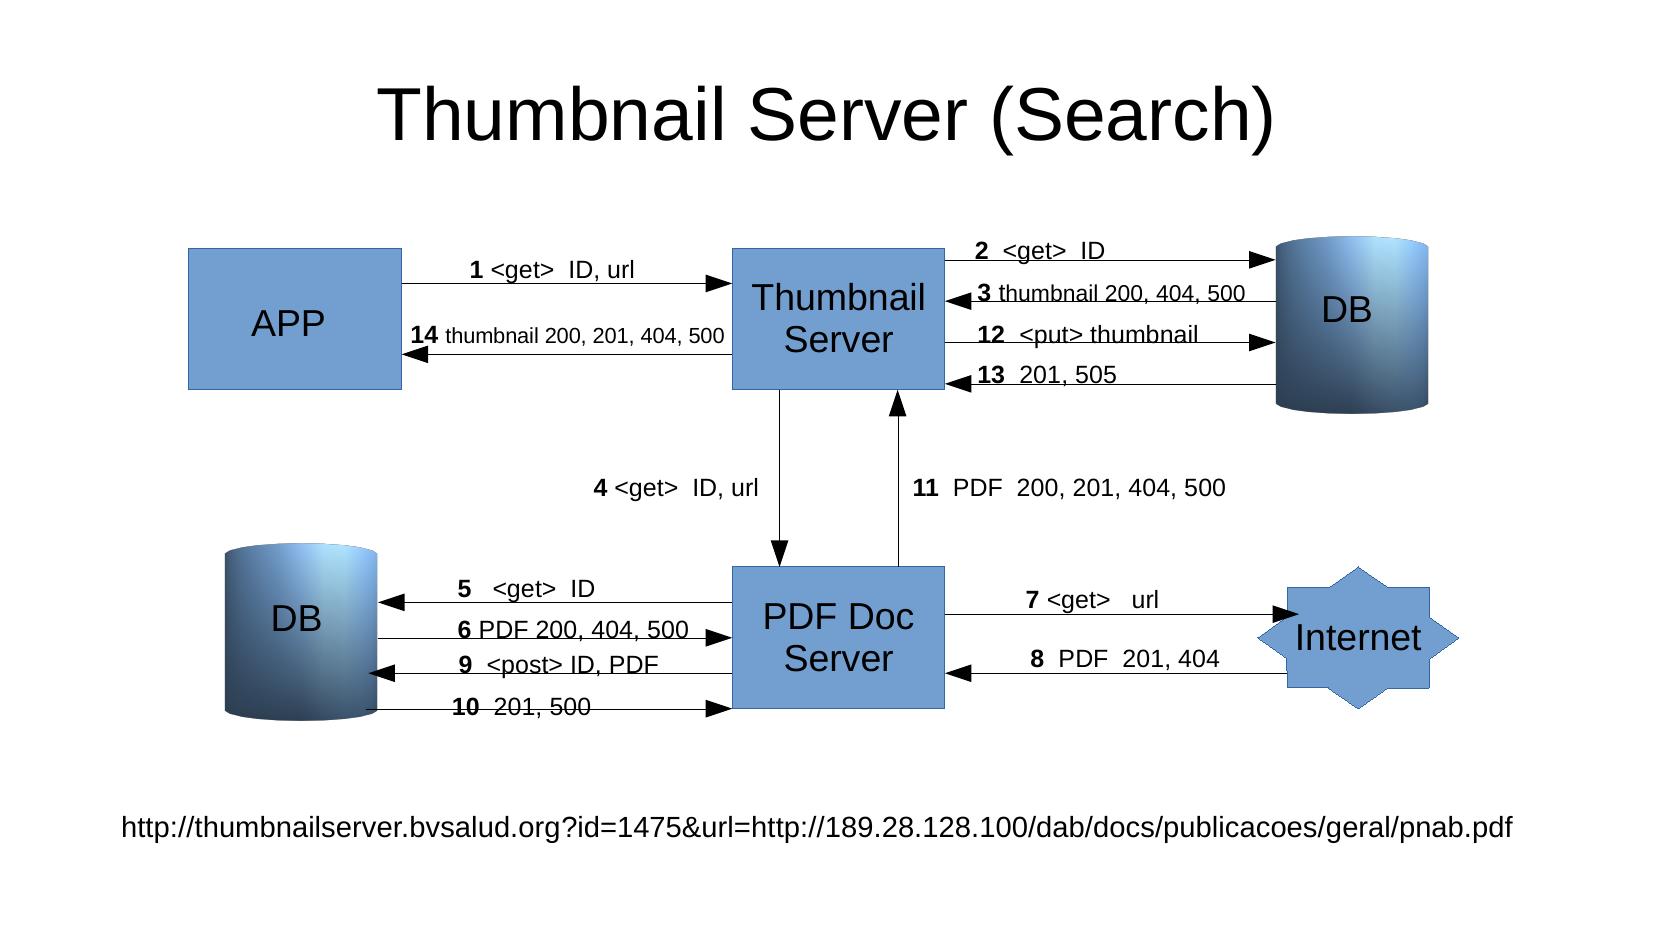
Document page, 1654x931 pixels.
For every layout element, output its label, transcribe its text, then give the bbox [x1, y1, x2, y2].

title Thumbnail Server (Search) [82, 37, 1571, 193]
text_box 5 <get> ID [442, 566, 611, 606]
text_box 8 PDF 201, 404 [1015, 637, 1241, 700]
text_box 7 <get> url [1003, 578, 1217, 618]
text_box 6 PDF 200, 404, 500 [442, 608, 705, 647]
text_box 3 thumbnail 200, 404, 500 [962, 271, 1261, 310]
text_box 12 <put> thumbnail [962, 312, 1228, 352]
text_box 14 thumbnail 200, 201, 404, 500 [395, 312, 740, 352]
text_box Internet [1257, 566, 1459, 709]
text_box 11 PDF 200, 201, 404, 500 [897, 466, 1242, 505]
text_box PDF Doc Server [732, 566, 945, 709]
text_box 9 <post> ID, PDF [437, 643, 682, 683]
text_box 2 <get> ID [938, 229, 1170, 292]
text_box [188, 248, 402, 390]
text_box http://thumbnailserver.bvsalud.org?id=1475&url=http://189.28.128.100/dab/docs/publicacoes/geral/pnab.pdf [106, 803, 1530, 854]
text_box Thumbnail Server [732, 248, 945, 390]
text_box 13 201, 505 [962, 353, 1133, 393]
text_box 4 <get> ID, url [578, 466, 775, 505]
text_box 10 201, 500 [437, 685, 607, 724]
text_box DB [224, 590, 369, 676]
text_box APP [236, 295, 341, 346]
text_box DB [1285, 280, 1430, 367]
text_box 1 <get> ID, url [454, 248, 651, 310]
